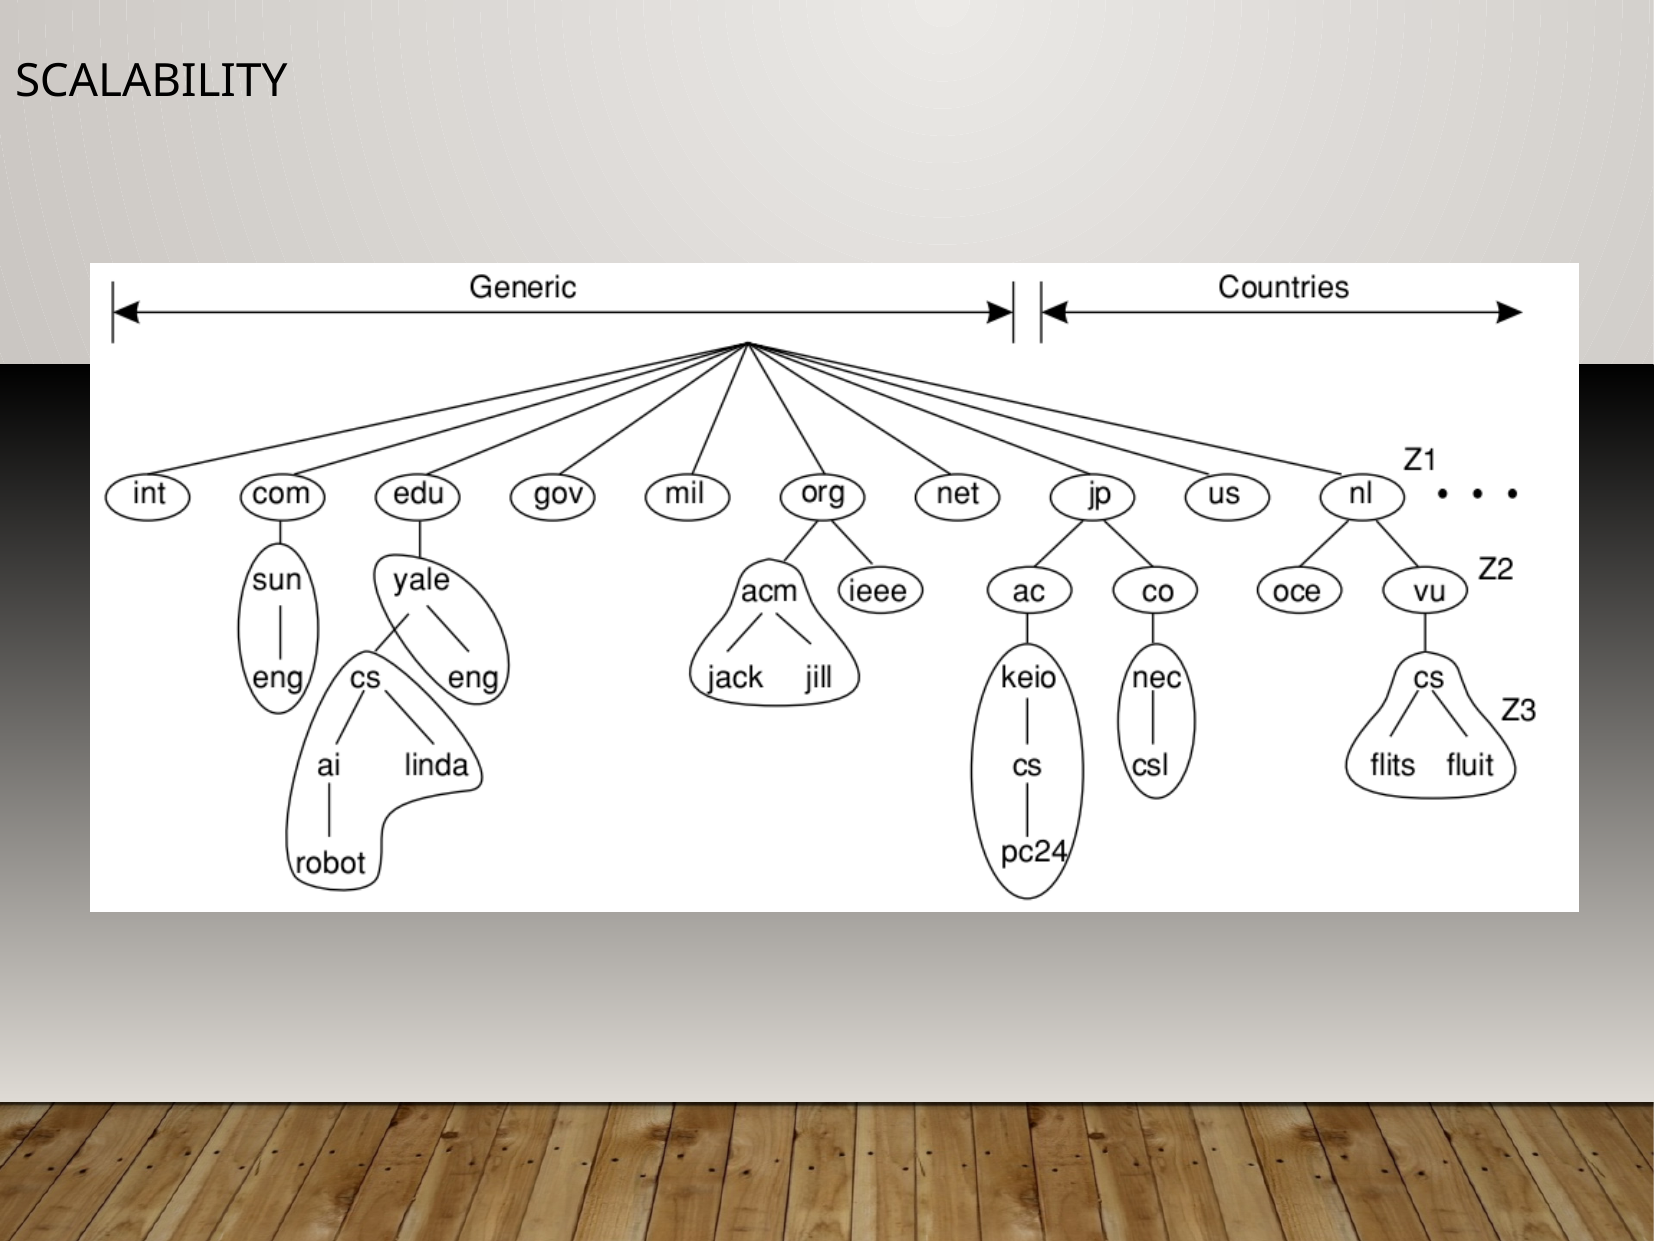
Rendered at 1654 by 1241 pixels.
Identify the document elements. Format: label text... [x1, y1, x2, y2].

title Scalability [0, 49, 1489, 257]
picture [90, 263, 1579, 912]
